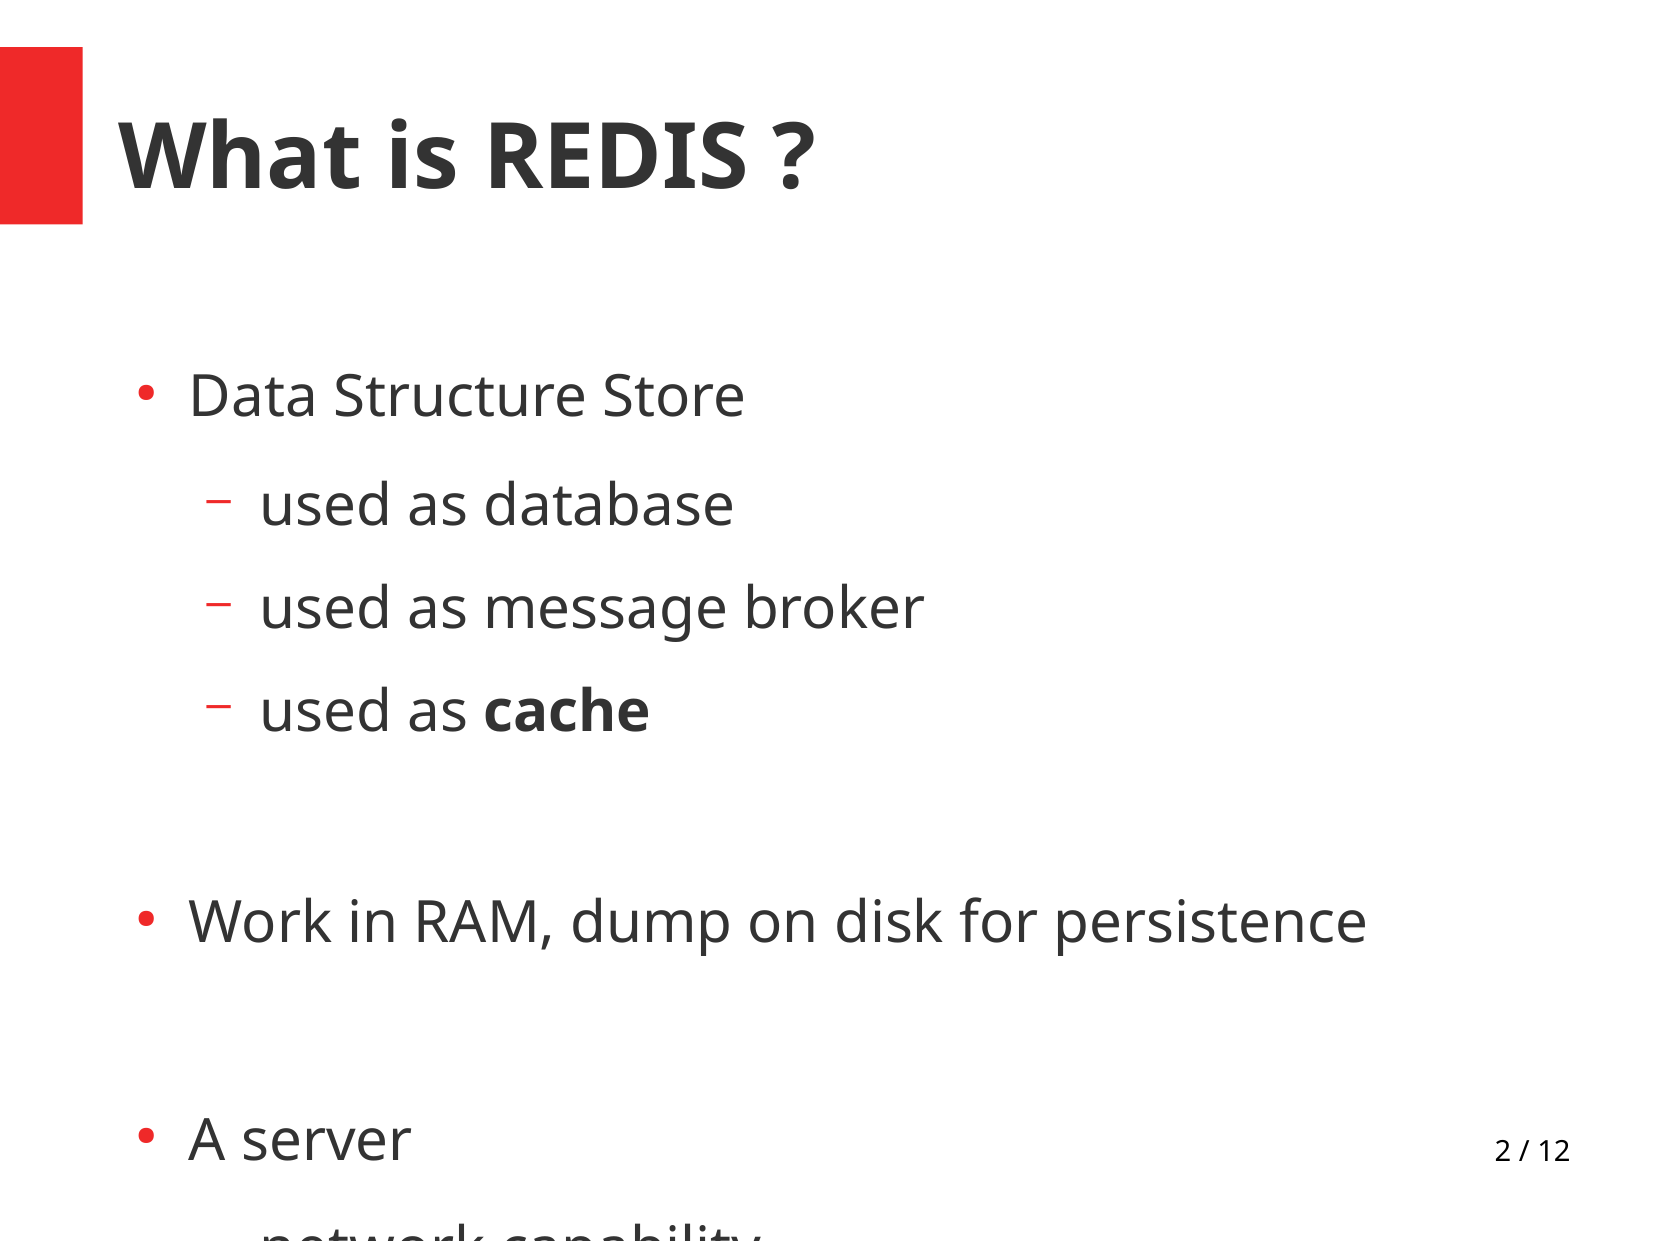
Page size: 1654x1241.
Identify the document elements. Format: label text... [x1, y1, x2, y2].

title What is REDIS ? [118, 49, 1571, 257]
list Data Structure Store used as database used as message broker used as cache Work in RAM, dump on disk for persistence A server network capability [118, 354, 1536, 1074]
